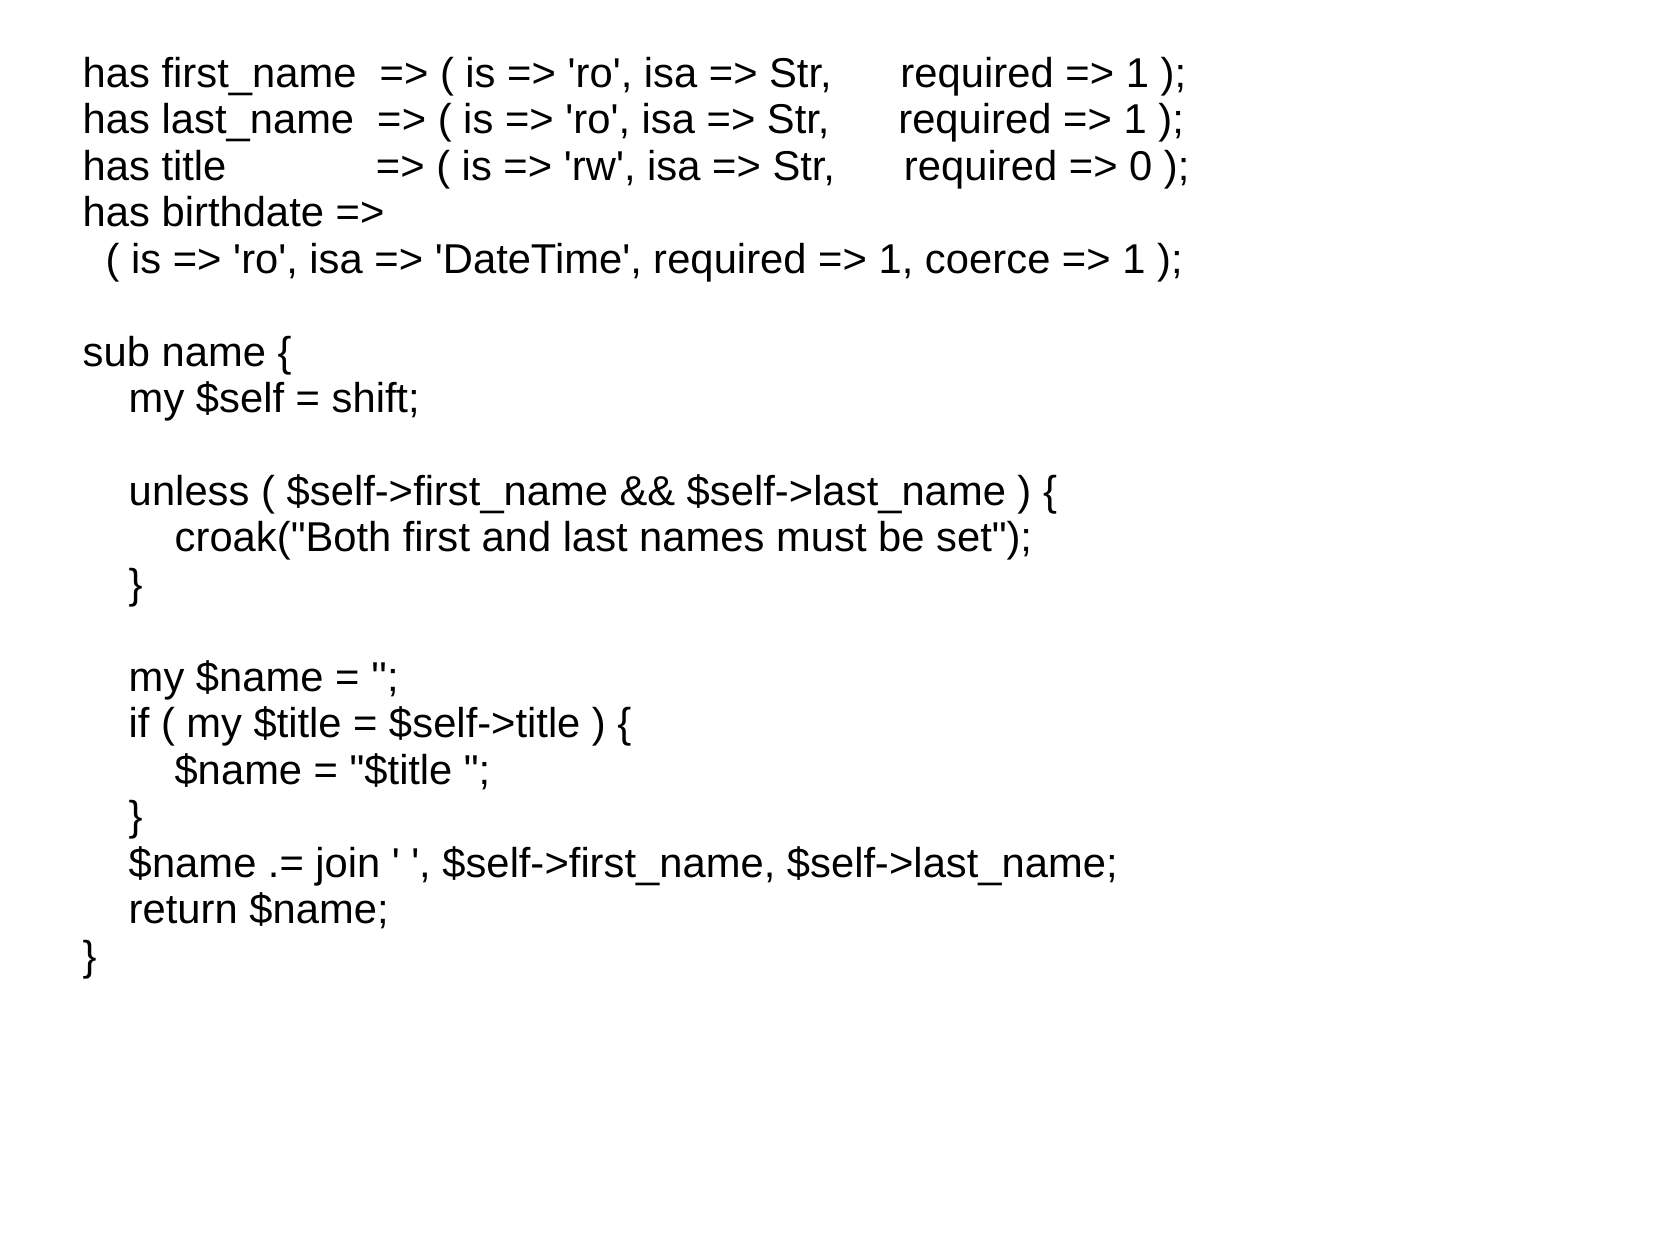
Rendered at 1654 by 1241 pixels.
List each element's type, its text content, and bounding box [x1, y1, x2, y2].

subtitle has first_name => ( is => 'ro', isa => Str, required => 1 ); has last_name => ( is => 'ro', isa => Str, required => 1 ); has title => ( is => 'rw', isa => Str, required => 0 ); has birthdate => ( is => 'ro', isa => 'DateTime', required => 1, coerce => 1 ); sub name { my $self = shift; unless ( $self->first_name && $self->last_name ) { croak("Both first and last names must be set"); } my $name = ''; if ( my $title = $self->title ) { $name = "$title "; } $name .= join ' ', $self->first_name, $self->last_name; return $name; } [82, 49, 1571, 1037]
